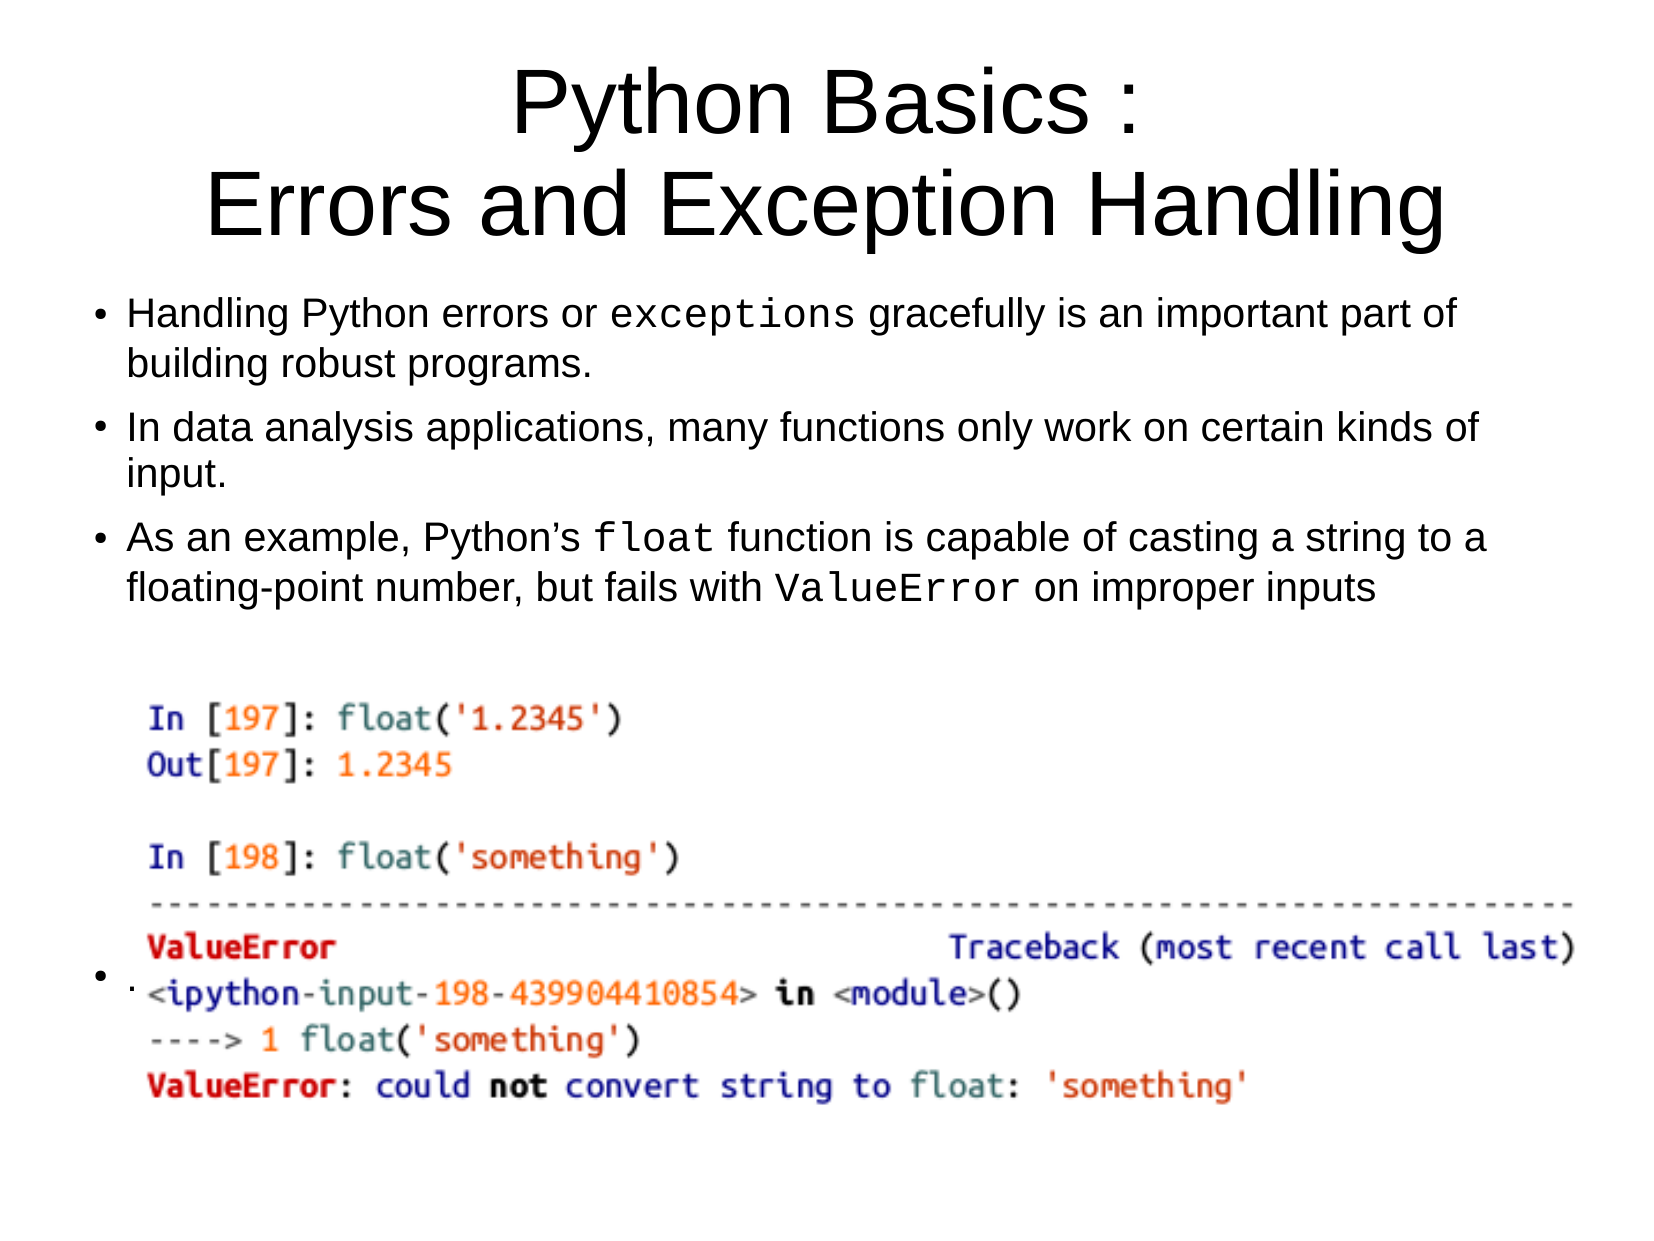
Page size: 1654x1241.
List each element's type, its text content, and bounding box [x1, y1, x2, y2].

list Handling Python errors or exceptions gracefully is an important part of building robust programs. In data analysis applications, many functions only work on certain kinds of input. As an example, Python’s float function is capable of casting a string to a floating-point number, but fails with ValueError on improper inputs . [82, 290, 1571, 1010]
title Python Basics : Errors and Exception Handling [82, 49, 1571, 257]
picture [141, 689, 1584, 1128]
